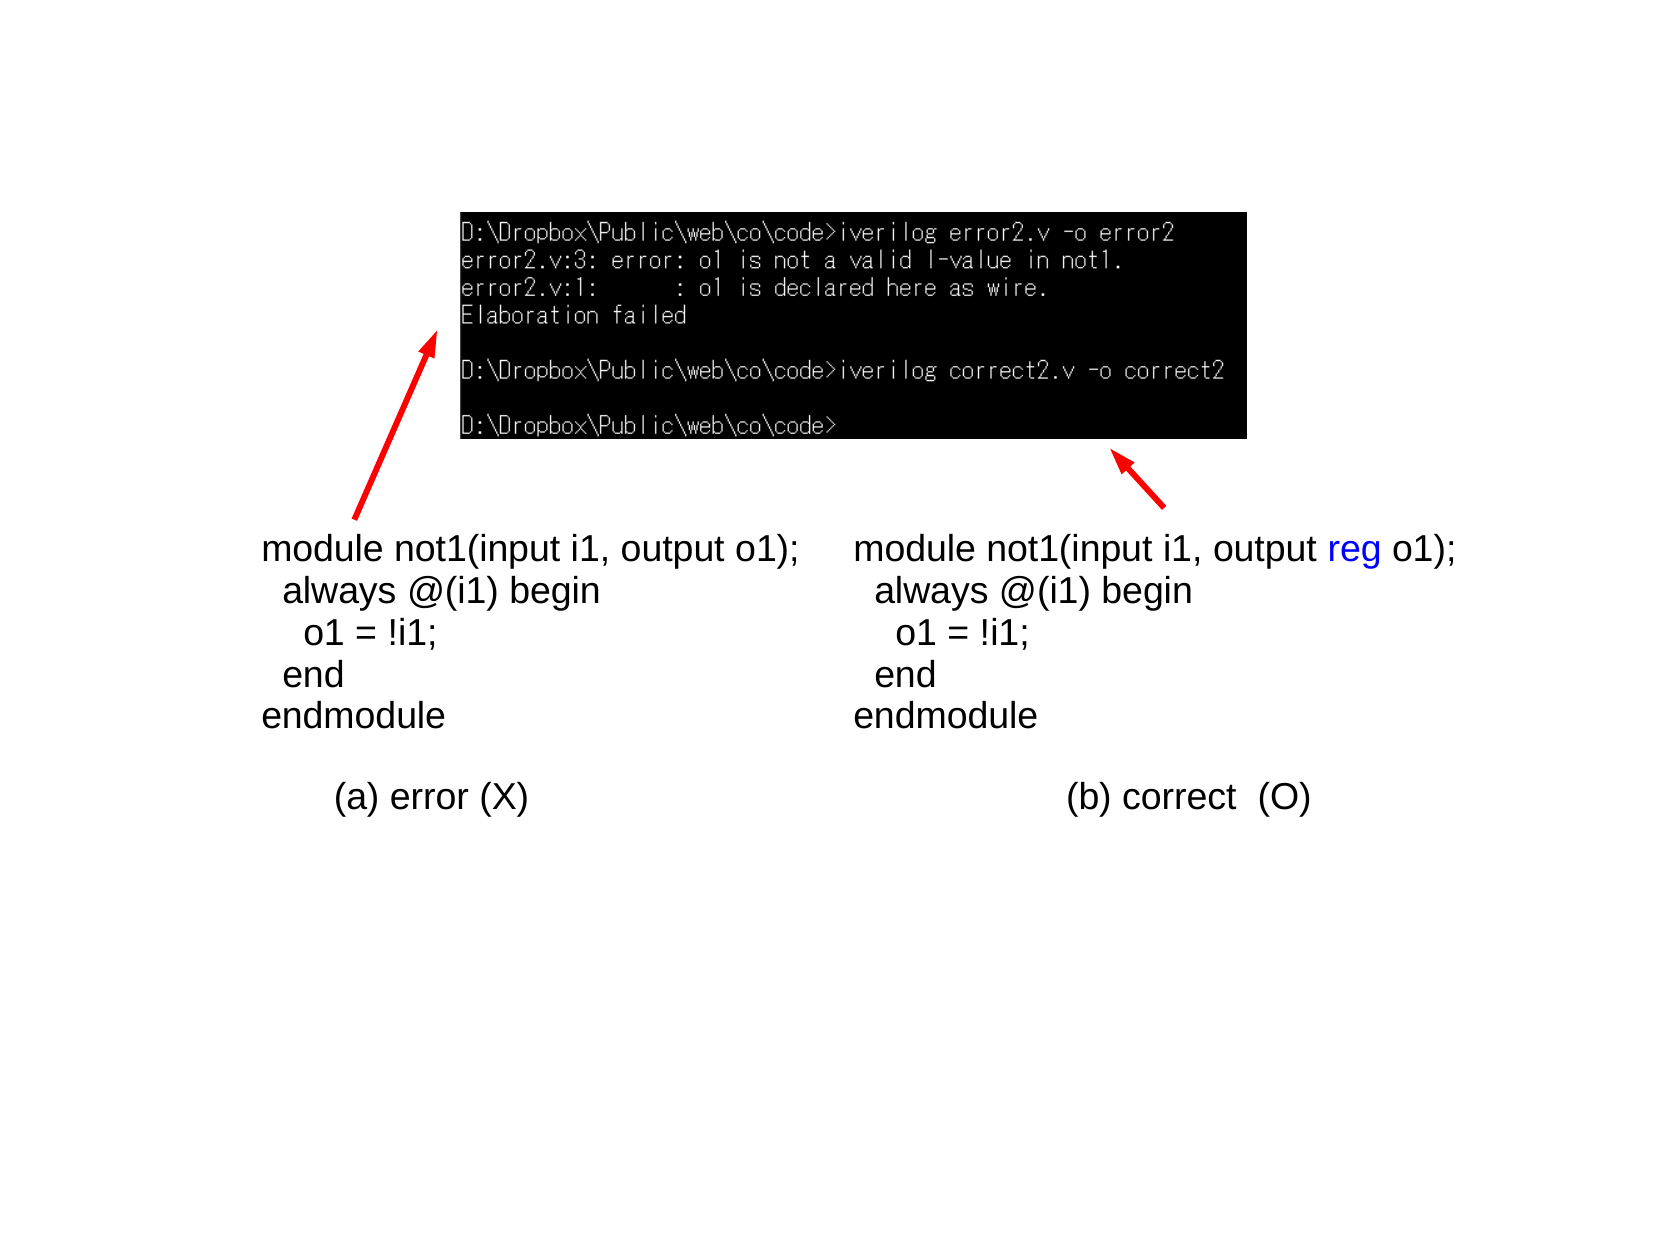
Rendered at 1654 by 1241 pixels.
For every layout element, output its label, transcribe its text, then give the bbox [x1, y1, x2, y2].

text_box (a) error (X) [318, 767, 555, 825]
picture [460, 212, 1247, 439]
text_box module not1(input i1, output o1); always @(i1) begin o1 = !i1; end endmodule [246, 519, 815, 745]
text_box (b) correct (O) [1051, 767, 1327, 825]
text_box module not1(input i1, output reg o1); always @(i1) begin o1 = !i1; end endmodule [838, 519, 1472, 745]
